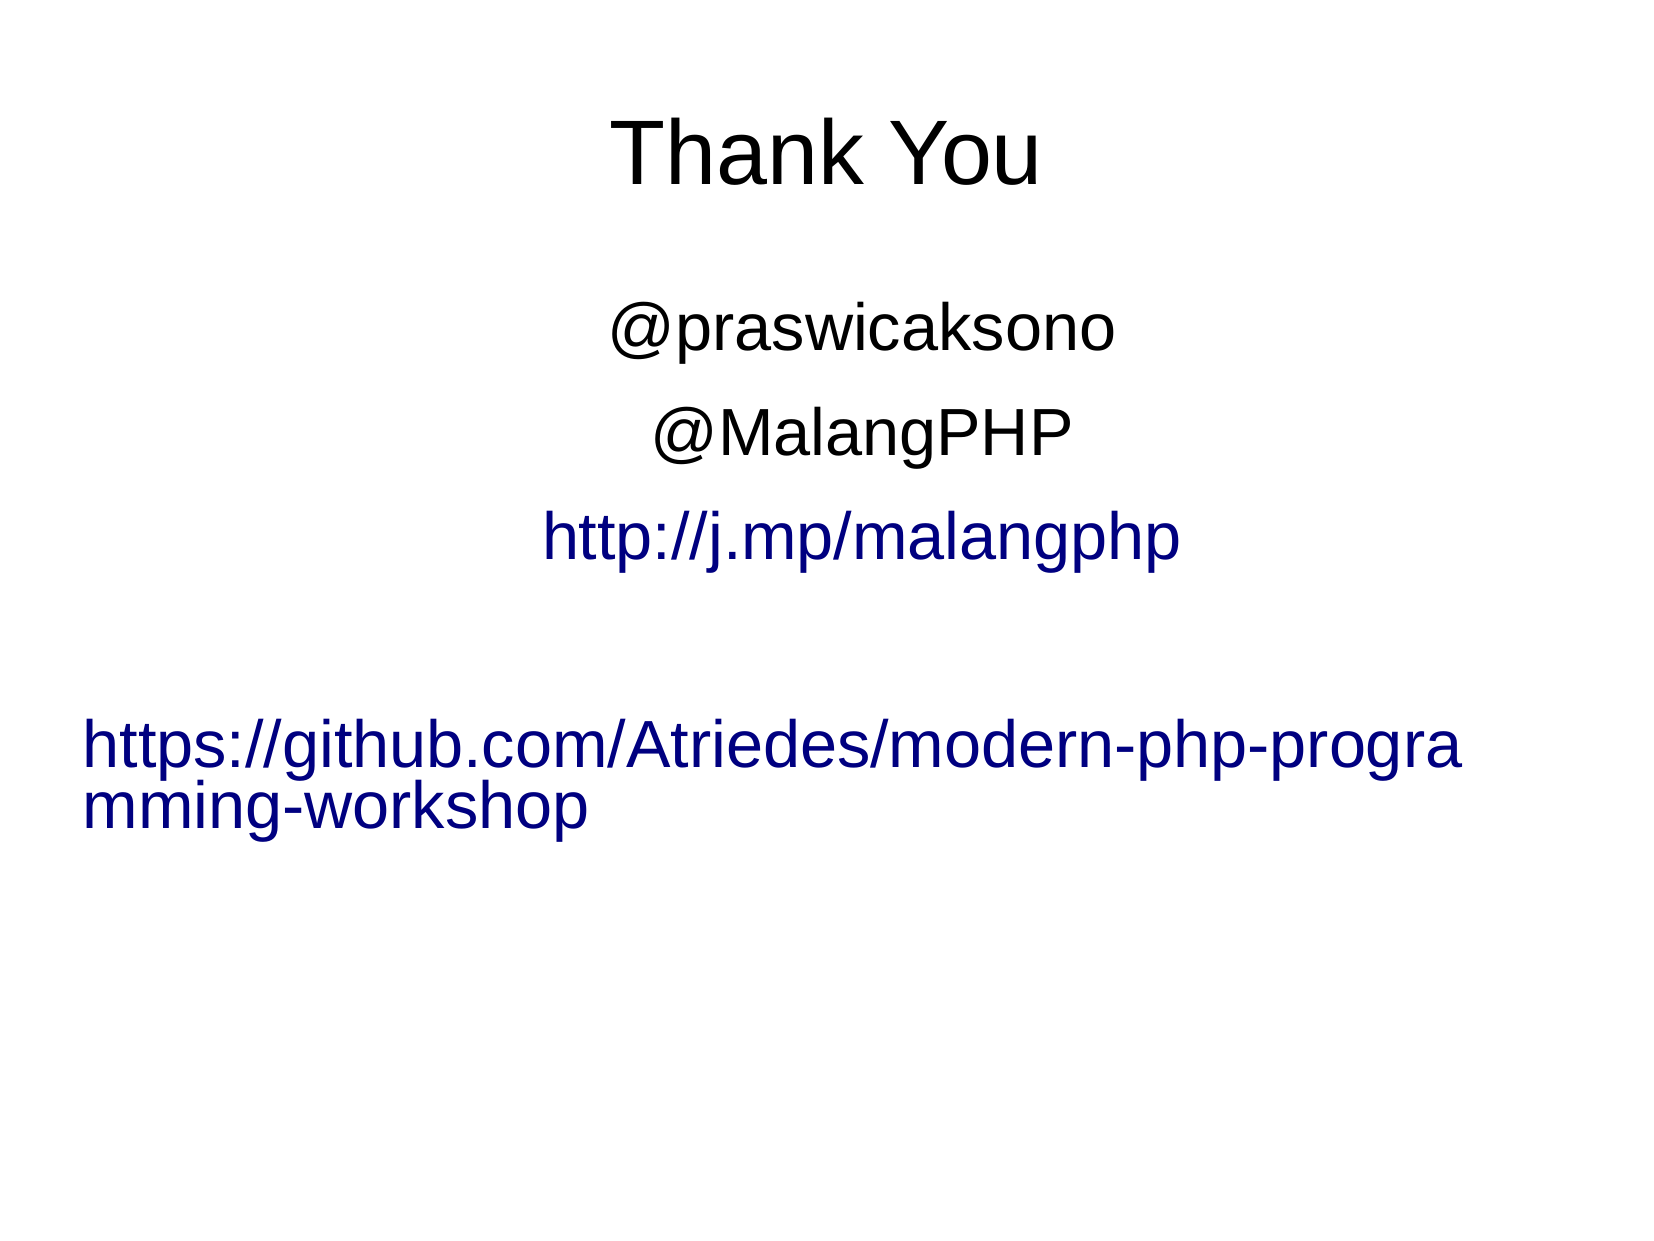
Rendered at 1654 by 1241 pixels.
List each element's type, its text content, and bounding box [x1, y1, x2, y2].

title Thank You [82, 49, 1571, 257]
list @praswicaksono @MalangPHP http://j.mp/malangphp https://github.com/Atriedes/modern-php-programming-workshop [82, 290, 1571, 1010]
